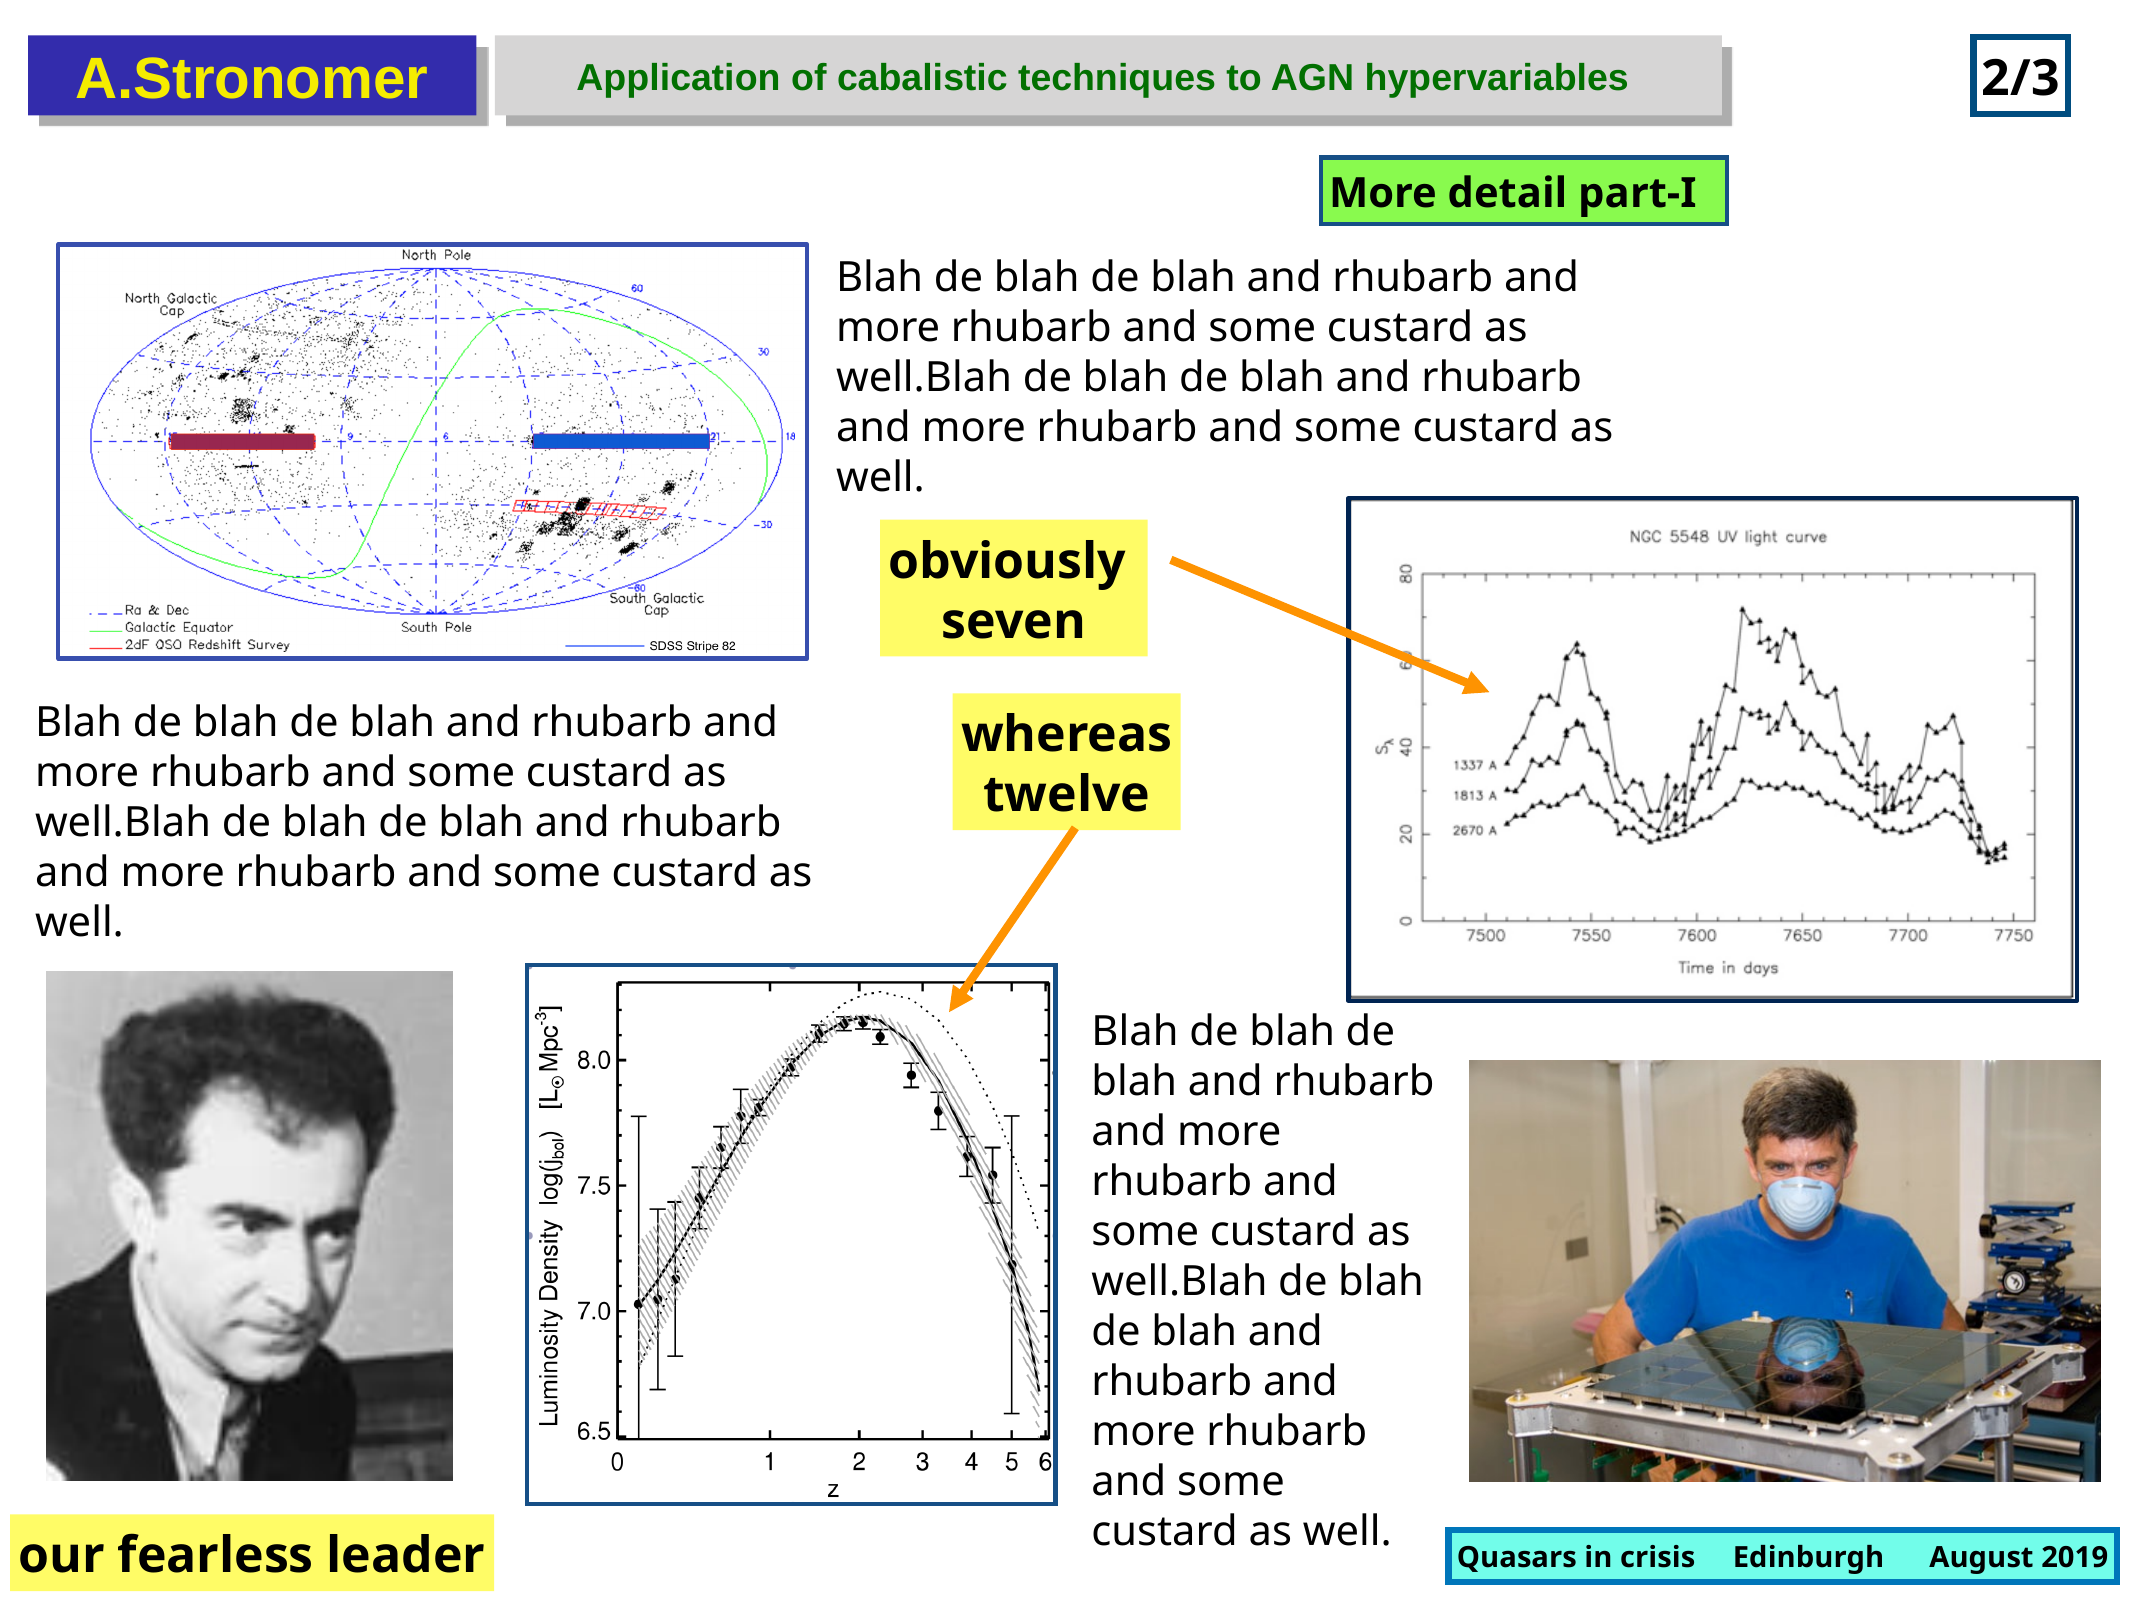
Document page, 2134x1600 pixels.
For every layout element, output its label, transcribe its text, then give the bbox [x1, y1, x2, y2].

text_box Blah de blah de blah and rhubarb and more rhubarb and some custard as well.Blah de blah de blah and rhubarb and more rhubarb and some custard as well. [1083, 995, 1448, 1563]
text_box Blah de blah de blah and rhubarb and more rhubarb and some custard as well.Blah de blah de blah and rhubarb and more rhubarb and some custard as well. [26, 685, 839, 953]
picture [1469, 1060, 2101, 1482]
picture [529, 967, 1054, 1502]
picture [60, 246, 806, 657]
text_box our fearless leader [10, 1514, 495, 1592]
text_box whereas twelve [952, 693, 1181, 831]
text_box Blah de blah de blah and rhubarb and more rhubarb and some custard as well.Blah de blah de blah and rhubarb and more rhubarb and some custard as well. [827, 240, 1640, 508]
text_box Application of cabalistic techniques to AGN hypervariables [494, 35, 1722, 116]
text_box Quasars in crisis Edinburgh August 2019 [1448, 1530, 2118, 1582]
text_box 2/3 [1973, 36, 2068, 114]
title A.Stronomer [28, 35, 477, 116]
picture [46, 971, 453, 1481]
text_box More detail part-I [1320, 157, 1727, 225]
picture [1350, 500, 2075, 999]
text_box obviously seven [880, 519, 1148, 657]
